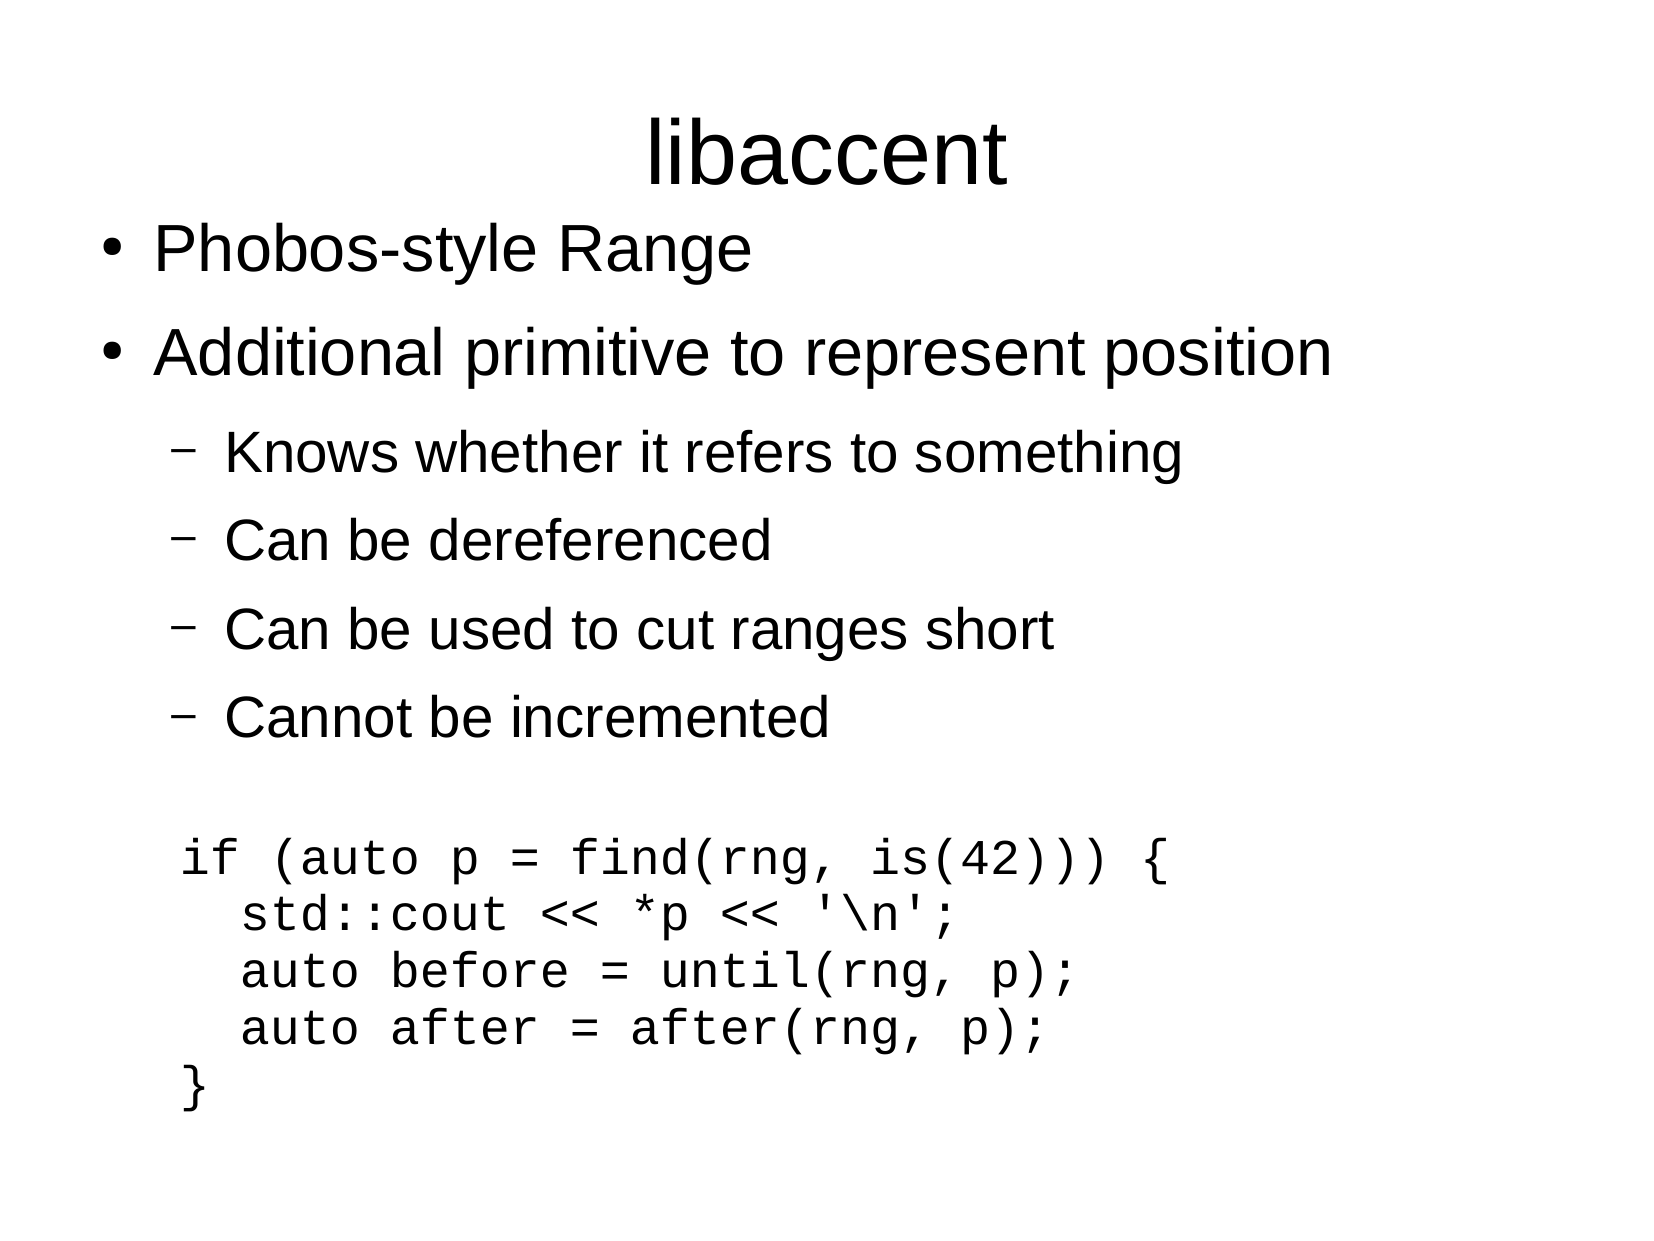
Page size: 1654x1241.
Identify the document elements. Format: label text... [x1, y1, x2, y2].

text_box if (auto p = find(rng, is(42))) { std::cout << *p << '\n'; auto before = until(rng, p); auto after = after(rng, p); } [165, 825, 1501, 1186]
title libaccent [82, 49, 1571, 210]
list Phobos-style Range Additional primitive to represent position Knows whether it refers to something Can be dereferenced Can be used to cut ranges short Cannot be incremented [82, 210, 1571, 931]
